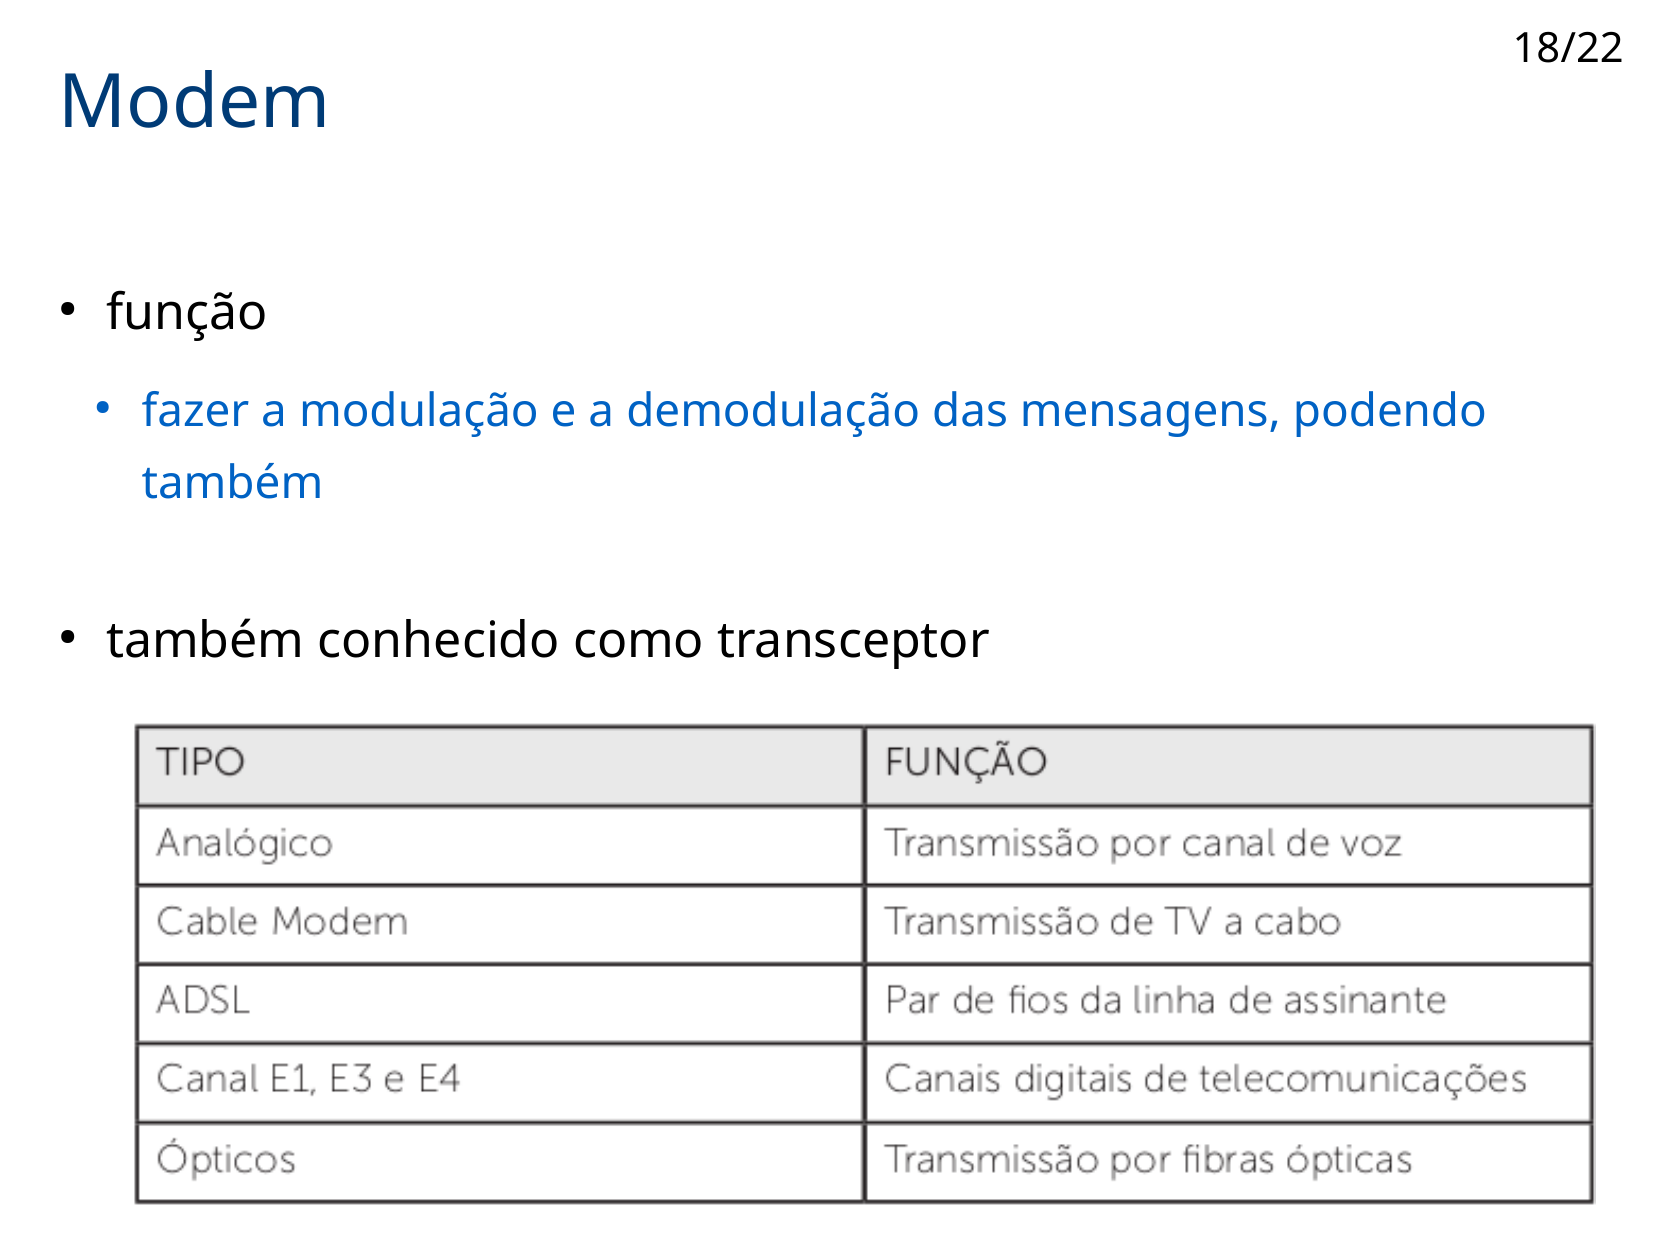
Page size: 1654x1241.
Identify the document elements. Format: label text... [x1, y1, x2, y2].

title Modem [59, 47, 1625, 166]
list função fazer a modulação e a demodulação das mensagens, podendo também também conhecido como transceptor [59, 265, 1625, 1211]
picture [129, 714, 1596, 1211]
